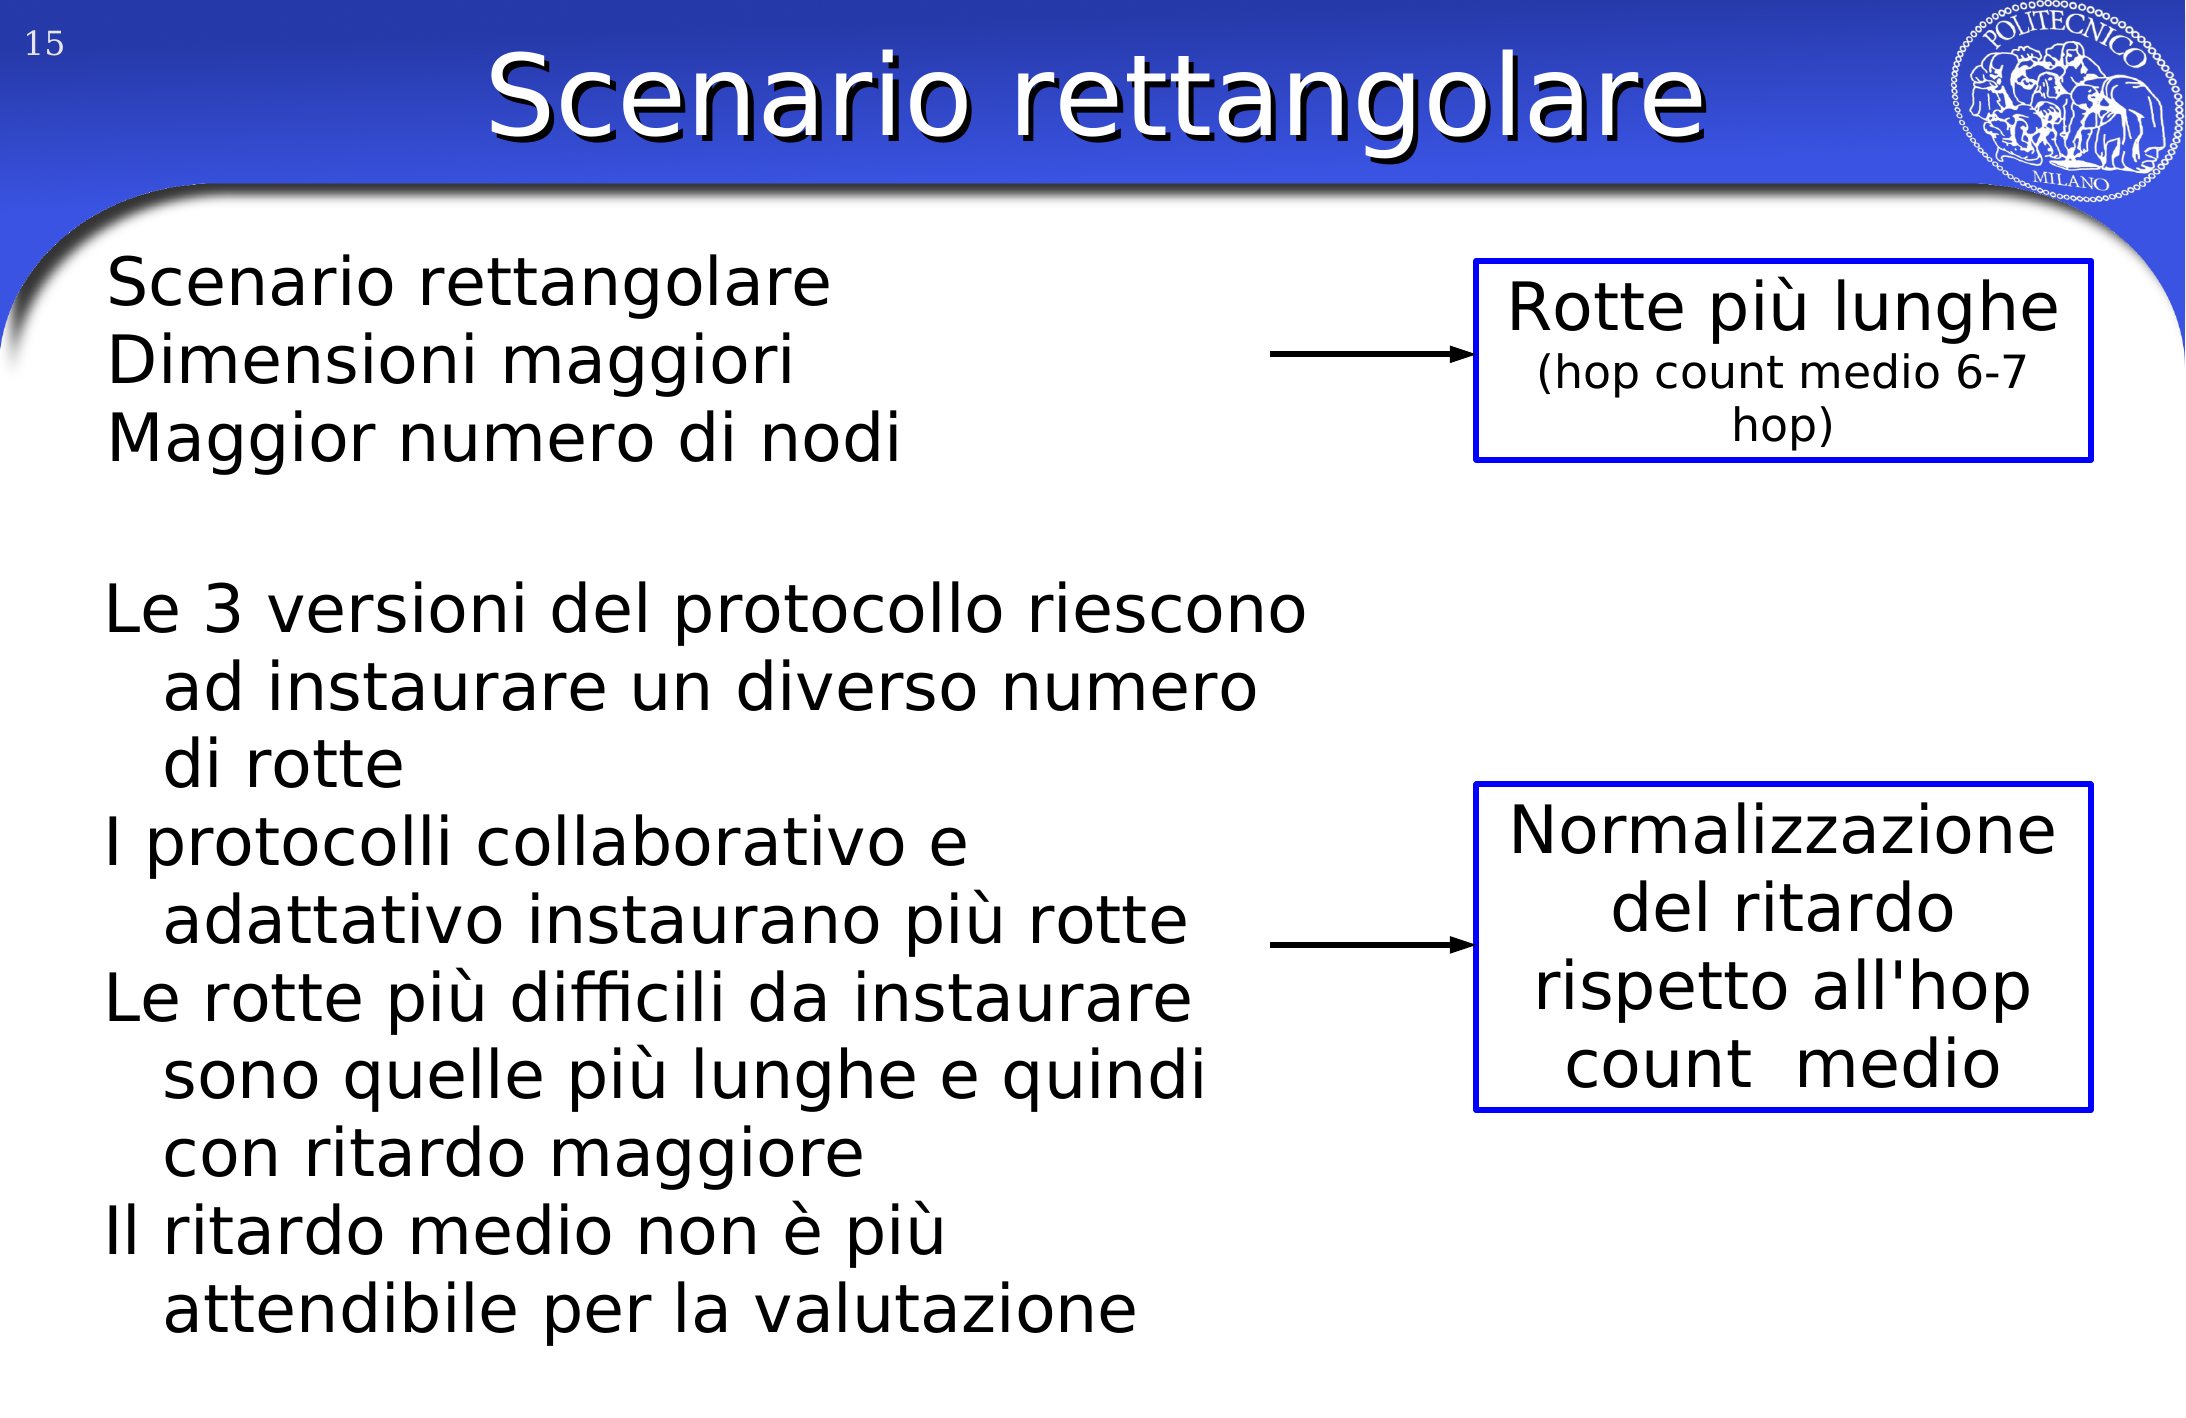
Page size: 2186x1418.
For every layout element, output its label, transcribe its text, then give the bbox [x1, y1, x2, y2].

text_box Normalizzazione del ritardo rispetto all'hop count medio [1476, 784, 2091, 1111]
picture [0, 0, 2186, 1418]
text_box Scenario rettangolare Dimensioni maggiori Maggior numero di nodi [92, 236, 1247, 531]
title Scenario rettangolare [37, 31, 2156, 163]
text_box Le 3 versioni del protocollo riescono ad instaurare un diverso numero di rotte I protocolli collaborativo e adattativo instaurano più rotte Le rotte più difficili da instaurare sono quelle più lunghe e quindi con ritardo maggiore Il ritardo medio non è più attendibile per la valutazione [88, 531, 1335, 1387]
text_box Rotte più lunghe (hop count medio 6-7 hop) [1476, 260, 2092, 460]
